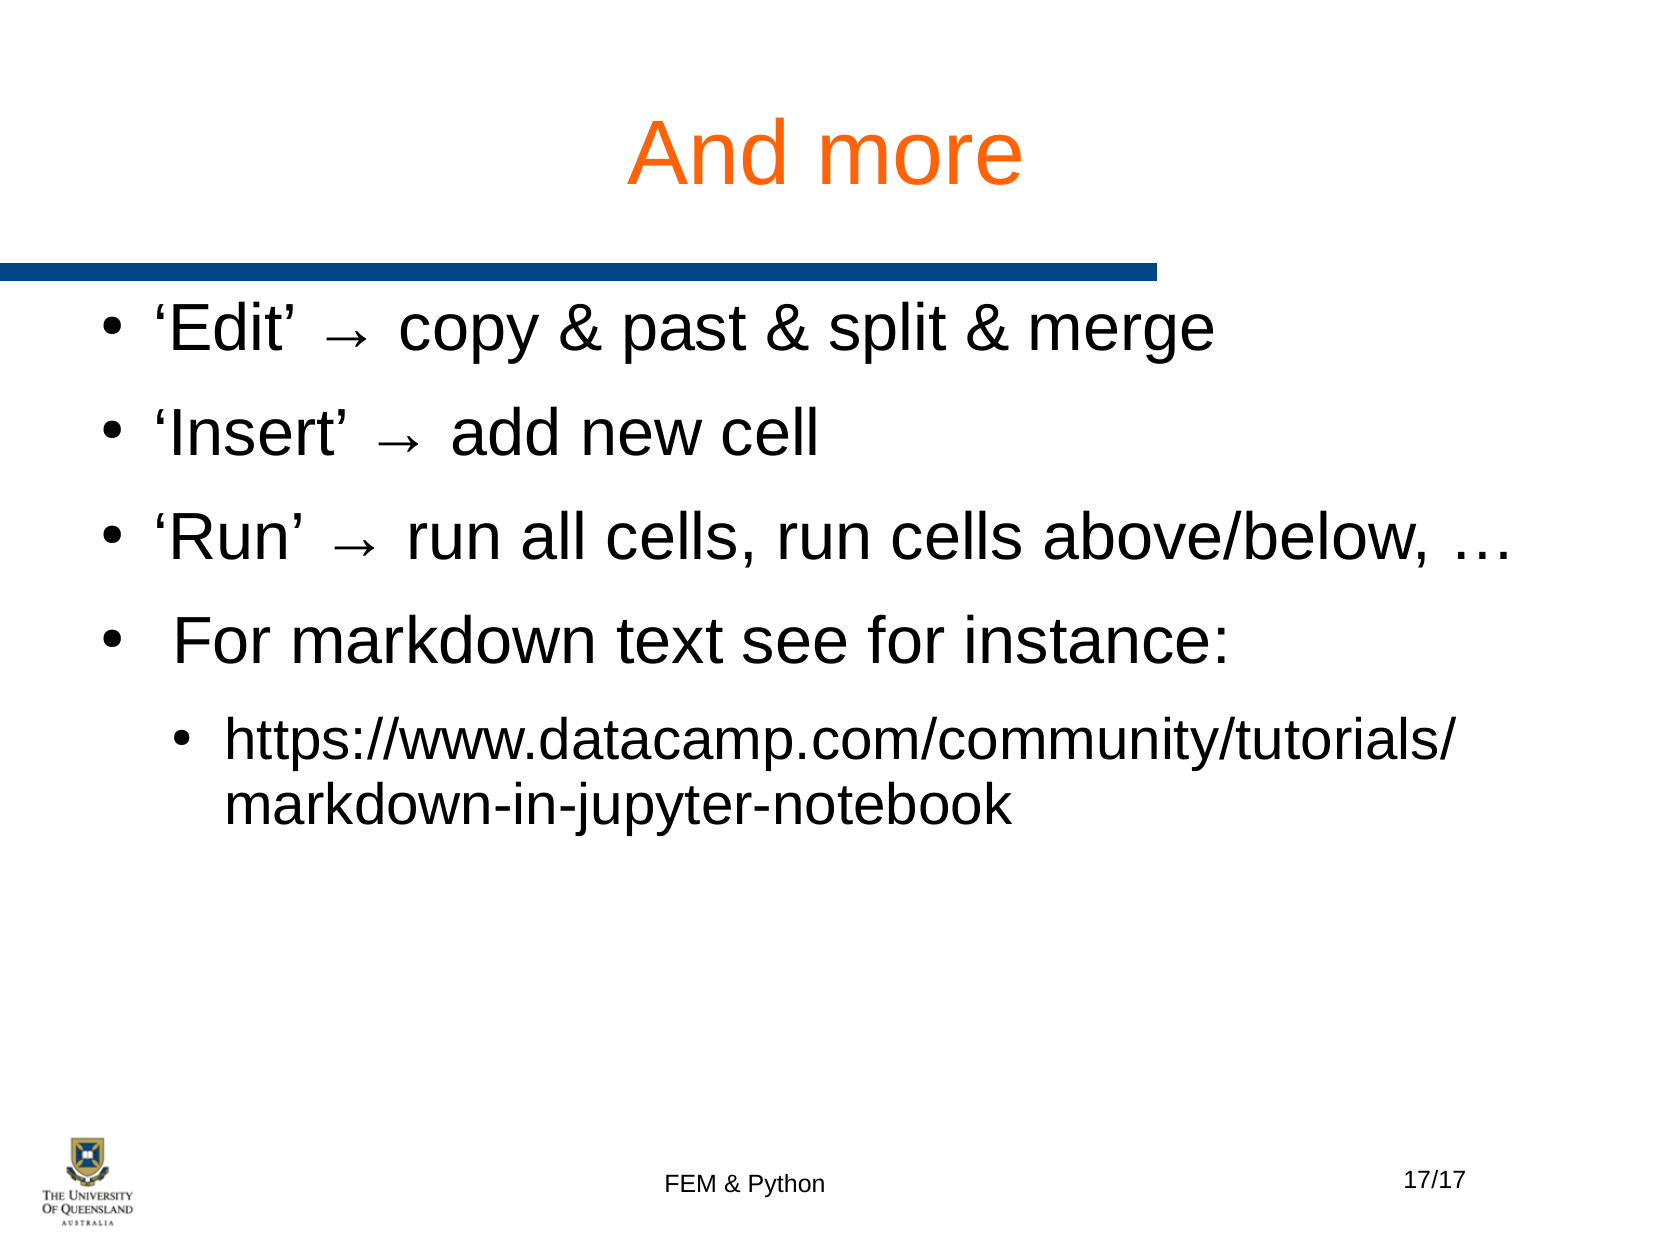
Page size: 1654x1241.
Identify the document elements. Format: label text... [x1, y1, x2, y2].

list ‘Edit’ → copy & past & split & merge ‘Insert’ → add new cell ‘Run’ → run all cells, run cells above/below, … For markdown text see for instance: https://www.datacamp.com/community/tutorials/markdown-in-jupyter-notebook [82, 290, 1571, 1010]
title And more [82, 49, 1571, 257]
picture [35, 1133, 142, 1235]
